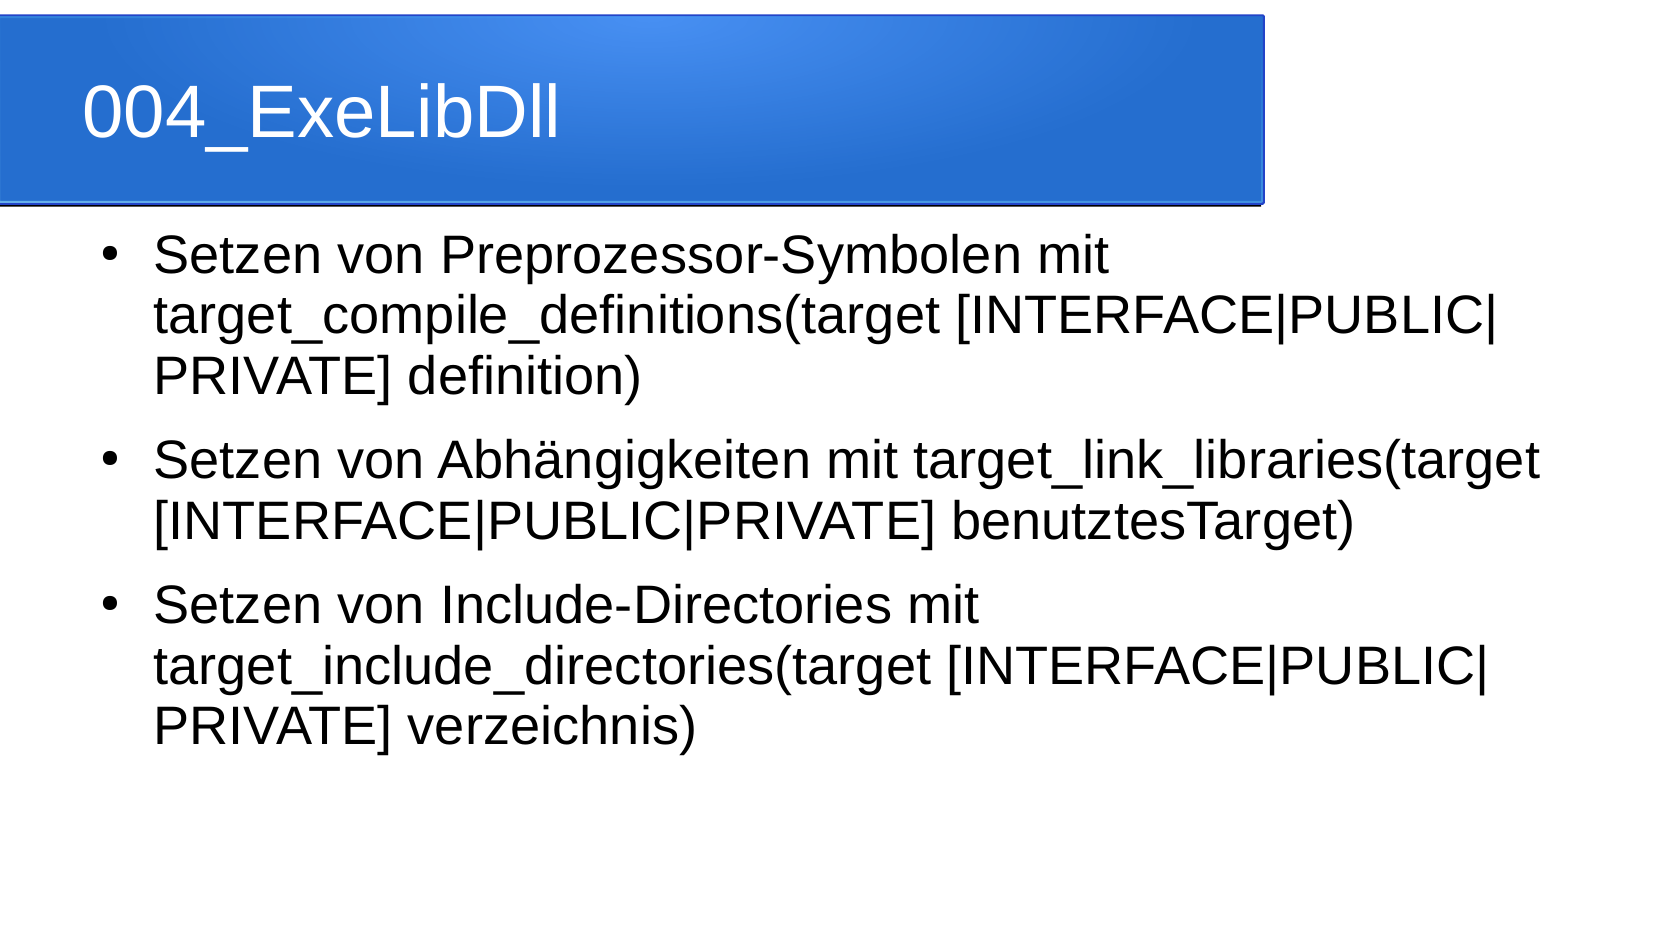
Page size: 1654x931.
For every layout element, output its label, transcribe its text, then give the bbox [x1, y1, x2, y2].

title 004_ExeLibDll [82, 35, 1235, 189]
list Setzen von Preprozessor-Symbolen mit target_compile_definitions(target [INTERFACE|PUBLIC|PRIVATE] definition) Setzen von Abhängigkeiten mit target_link_libraries(target [INTERFACE|PUBLIC|PRIVATE] benutztesTarget) Setzen von Include-Directories mit target_include_directories(target [INTERFACE|PUBLIC|PRIVATE] verzeichnis) [82, 224, 1571, 764]
